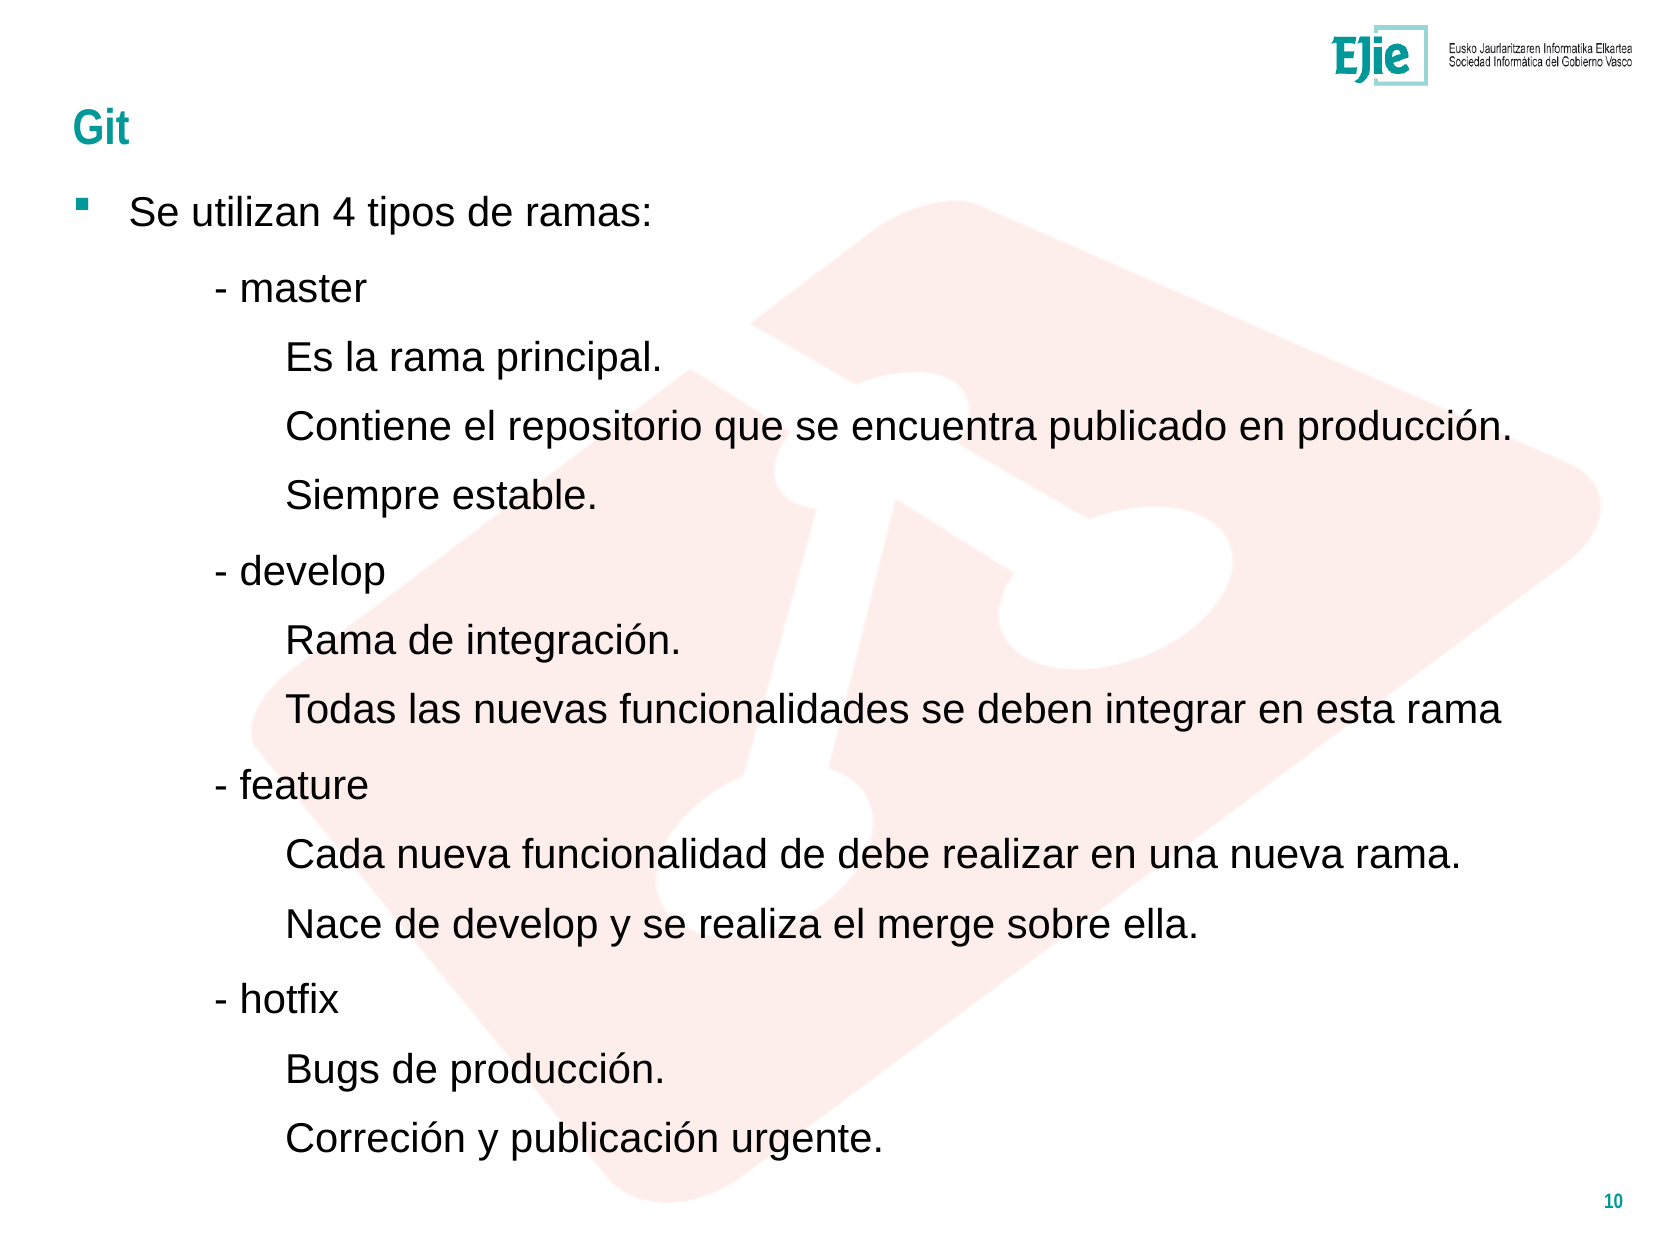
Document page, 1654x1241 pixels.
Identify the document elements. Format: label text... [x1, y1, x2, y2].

slide_number <número> [1583, 1166, 1644, 1233]
list Se utilizan 4 tipos de ramas: - master Es la rama principal. Contiene el repositorio que se encuentra publicado en producción. Siempre estable. - develop Rama de integración. Todas las nuevas funcionalidades se deben integrar en esta rama - feature Cada nueva funcionalidad de debe realizar en una nueva rama. Nace de develop y se realiza el merge sobre ella. - hotfix Bugs de producción. Correción y publicación urgente. [57, 177, 1596, 599]
title Git [57, 7, 1248, 162]
picture [0, 0, 1654, 1241]
